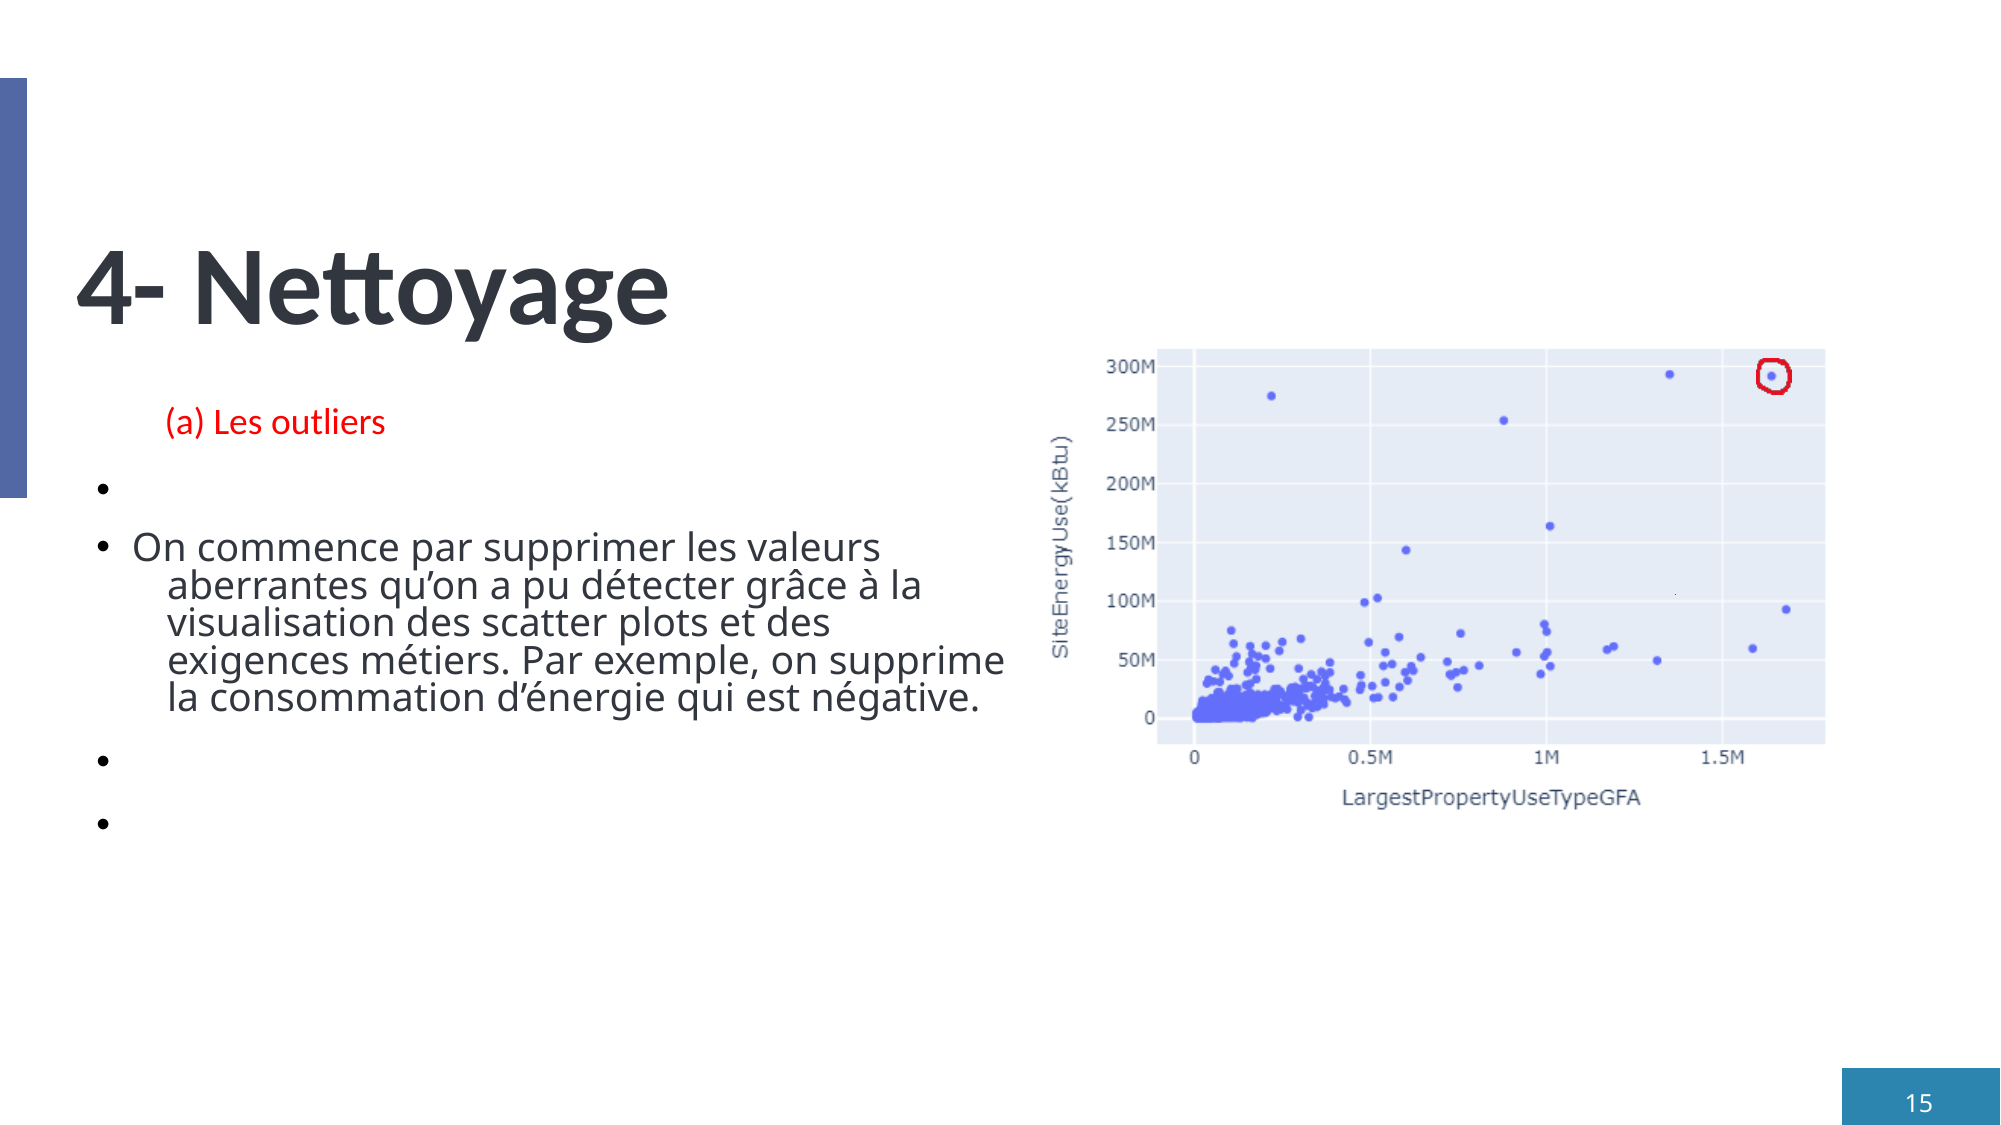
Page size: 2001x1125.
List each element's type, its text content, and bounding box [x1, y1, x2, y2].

title 4- Nettoyage [60, 78, 909, 498]
text_box [1889, 1079, 1951, 1114]
list On commence par supprimer les valeurs aberrantes qu’on a pu détecter grâce à la visualisation des scatter plots et des exigences métiers. Par exemple, on supprime la consommation d’énergie qui est négative. [81, 457, 1033, 763]
picture [1036, 259, 1947, 867]
text_box (a) Les outliers [149, 389, 1036, 451]
